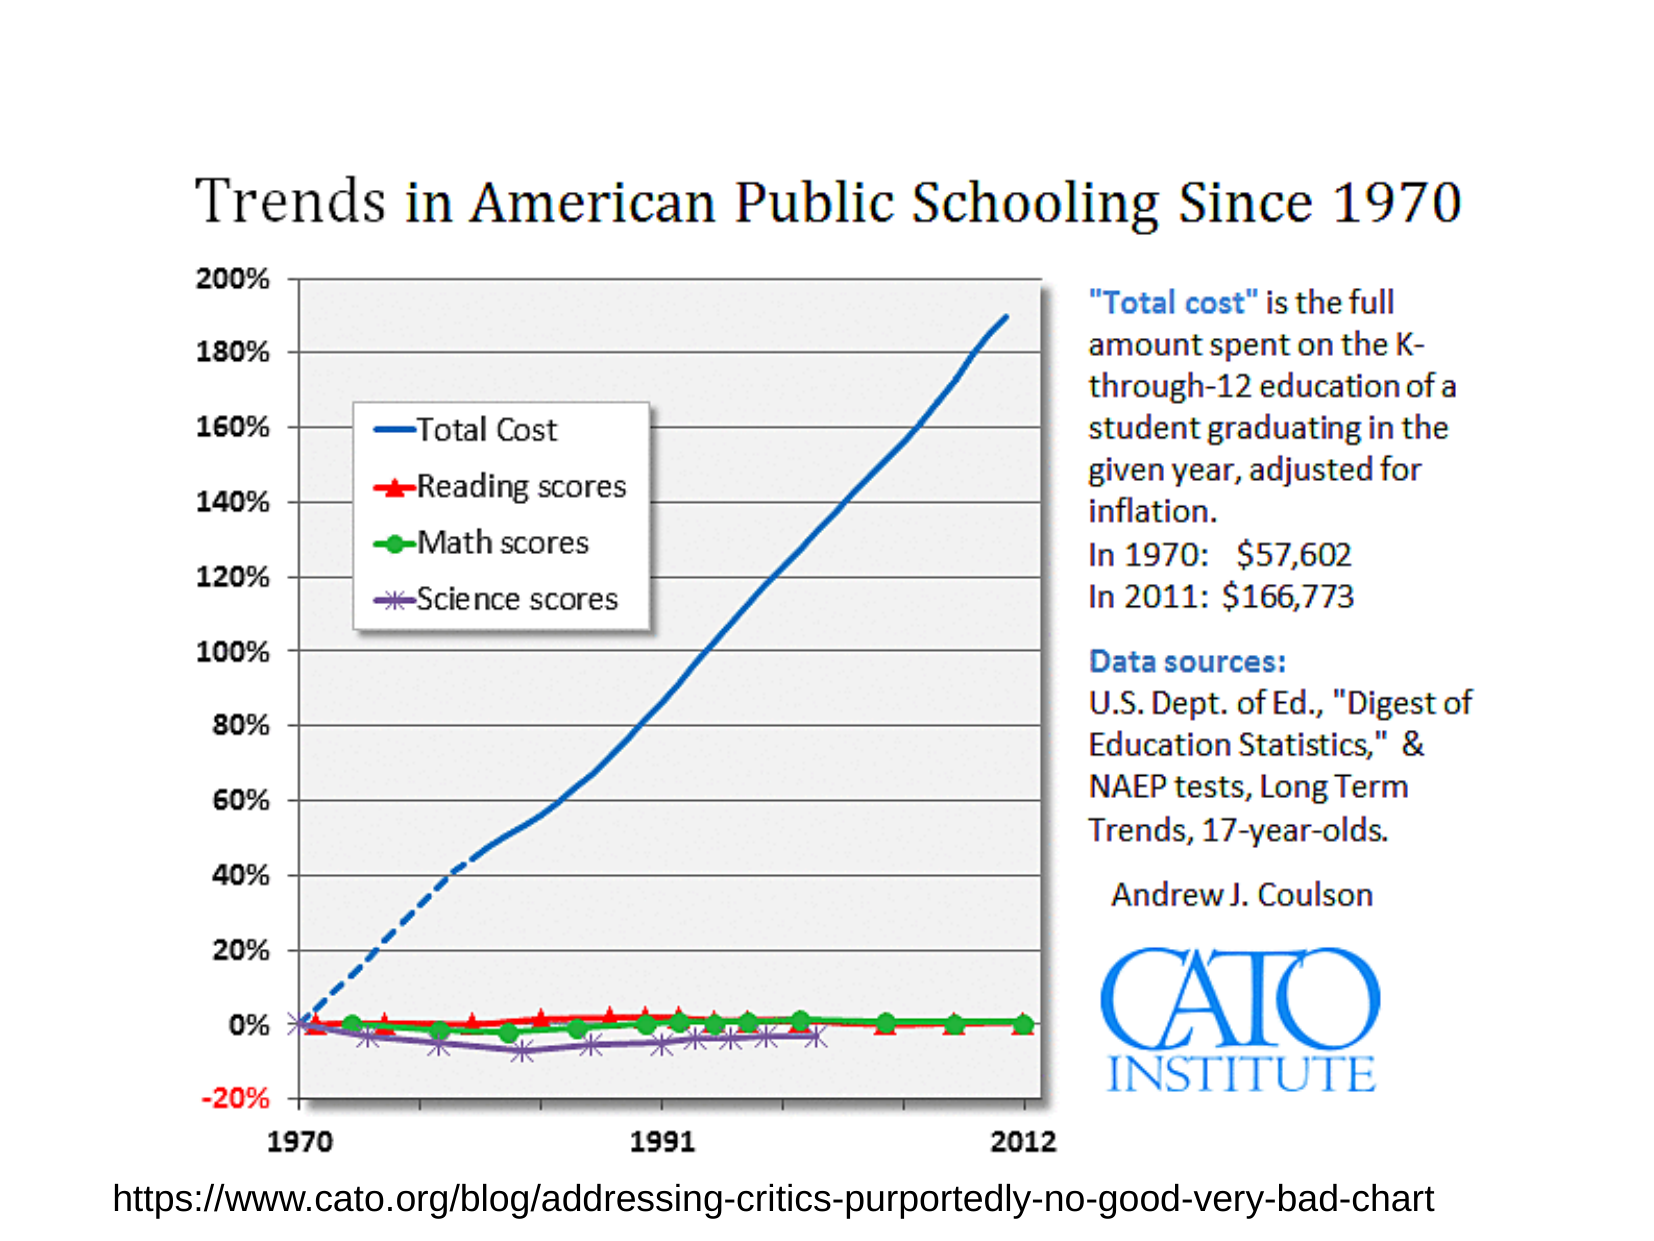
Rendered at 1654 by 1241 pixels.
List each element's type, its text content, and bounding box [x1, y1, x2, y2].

picture [190, 164, 1481, 1168]
text_box https://www.cato.org/blog/addressing-critics-purportedly-no-good-very-bad-chart [97, 1170, 1456, 1227]
